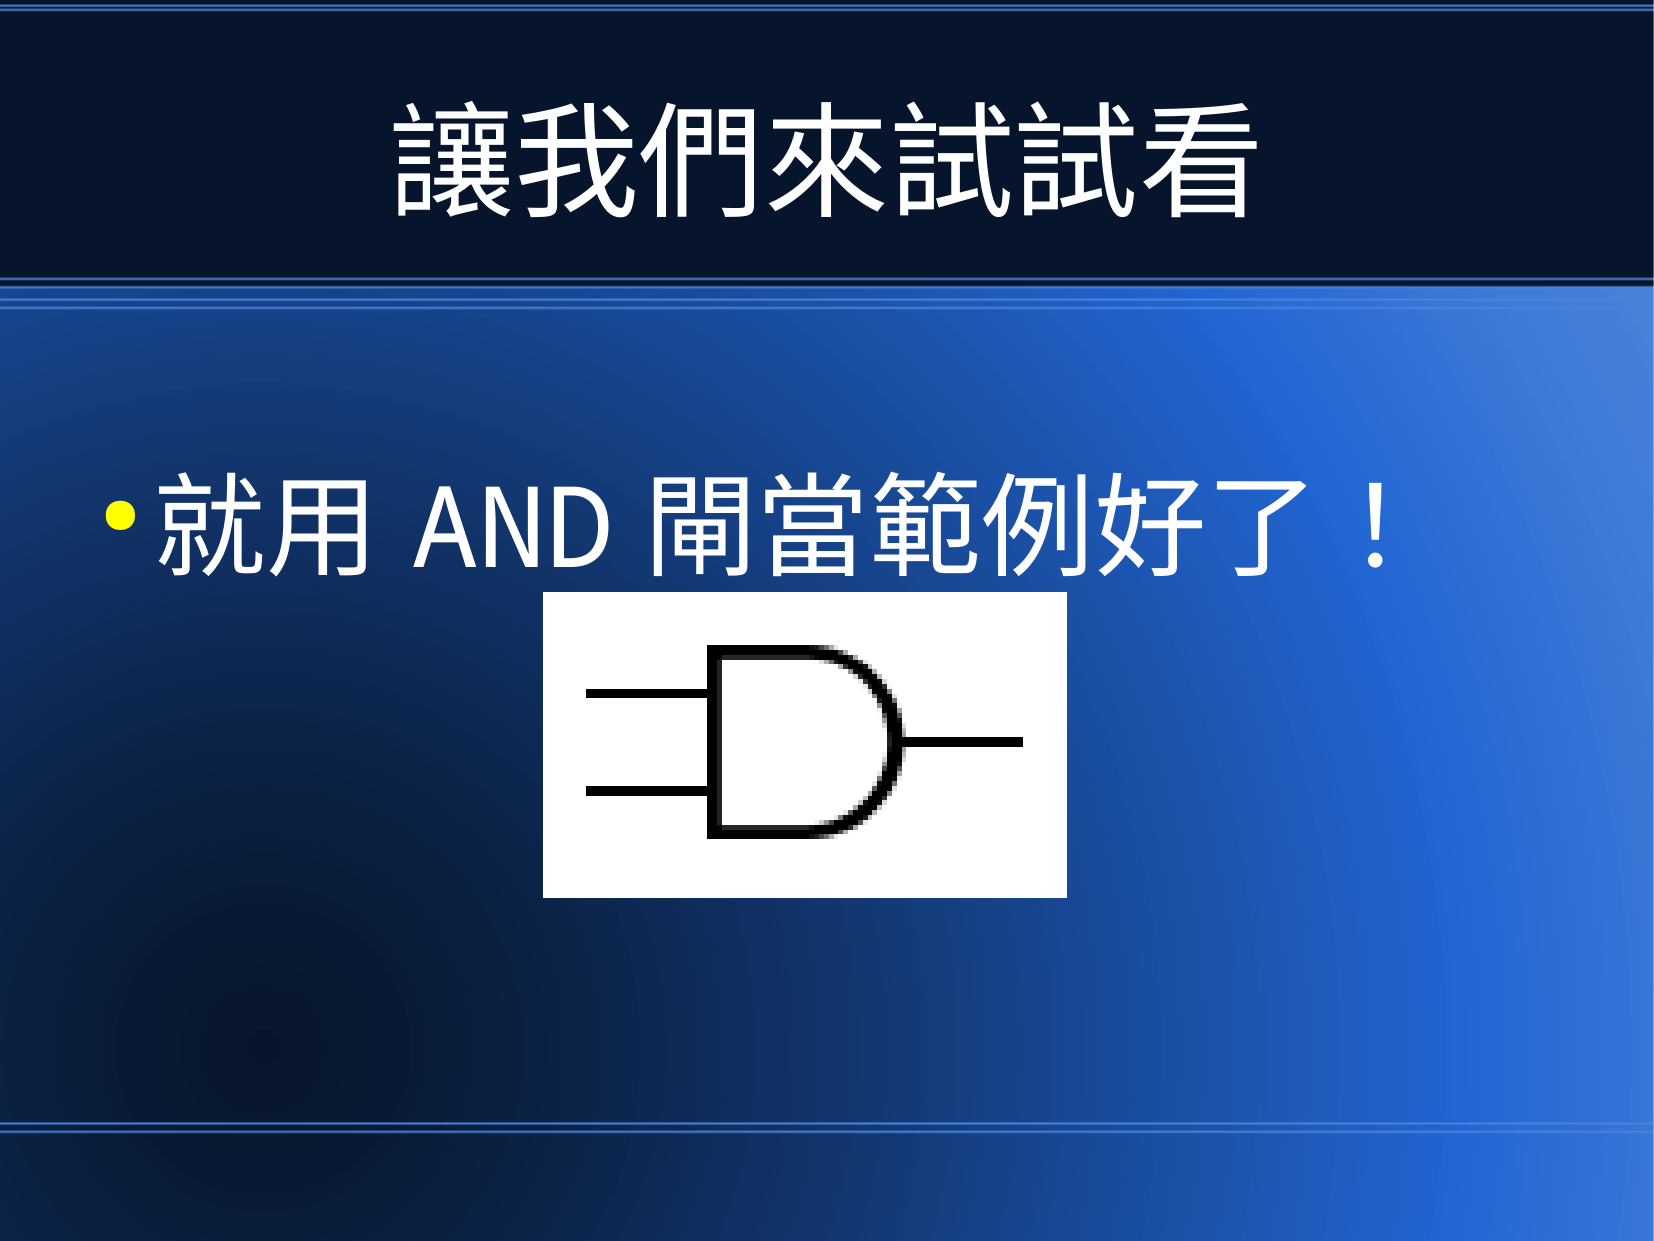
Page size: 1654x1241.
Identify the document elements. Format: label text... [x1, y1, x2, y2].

list 就用AND閘當範例好了！ [82, 355, 1571, 1241]
title 讓我們來試試看 [82, 49, 1571, 257]
picture [0, 0, 1654, 1241]
picture [543, 592, 1067, 898]
